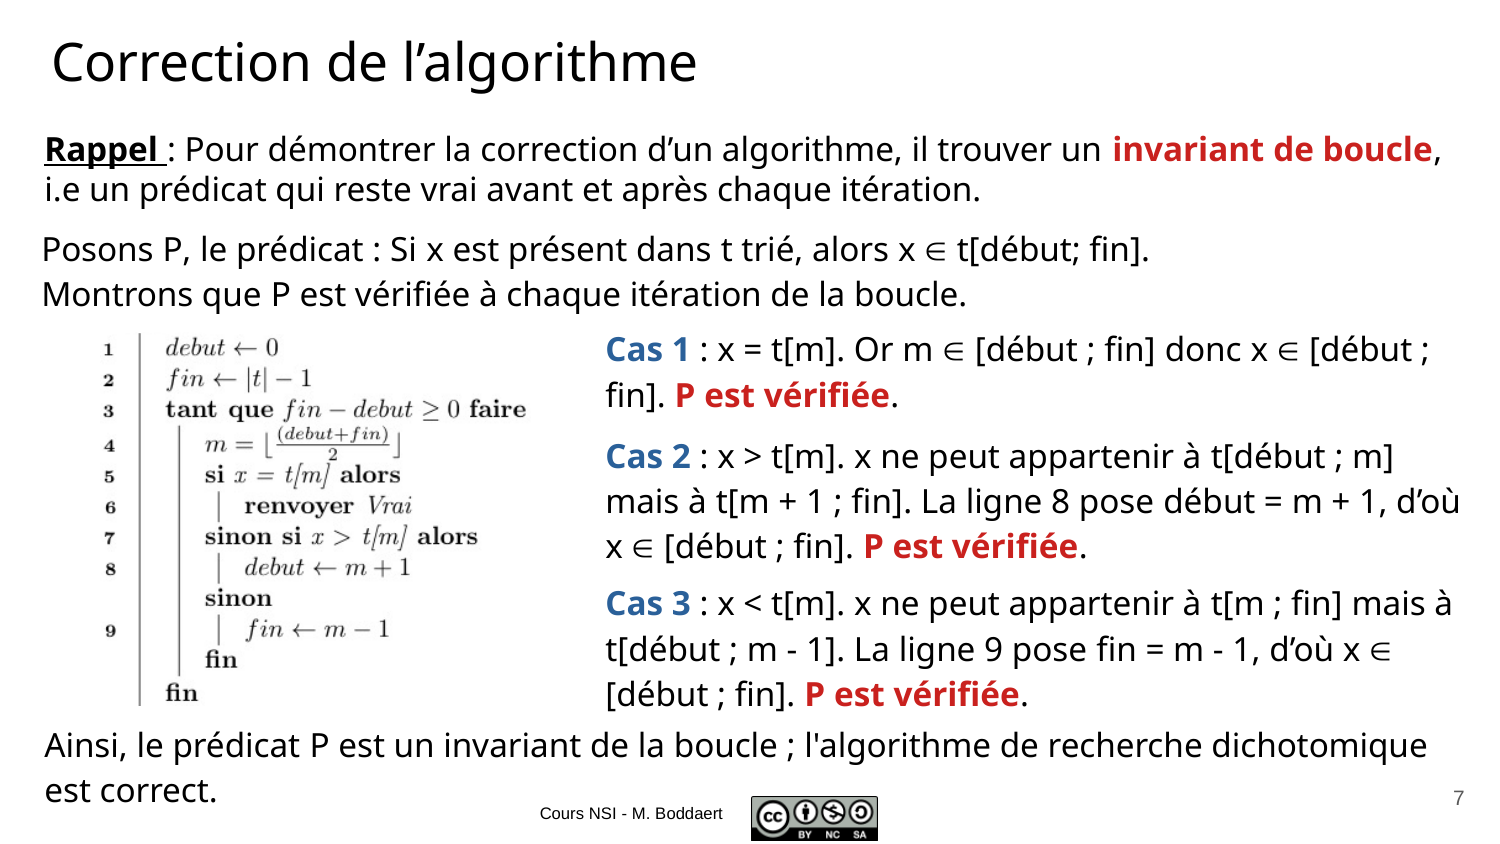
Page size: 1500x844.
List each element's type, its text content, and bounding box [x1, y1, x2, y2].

text_box Cas 1 : x = t[m]. Or m ∈ [début ; fin] donc x ∈ [début ; fin]. P est vérifiée. [590, 318, 1500, 422]
text_box Cas 3 : x < t[m]. x ne peut appartenir à t[m ; fin] mais à t[début ; m - 1]. La ligne 9 pose fin = m - 1, d’où x ∈ [début ; fin]. P est vérifiée. [590, 572, 1477, 720]
text_box Cas 2 : x > t[m]. x ne peut appartenir à t[début ; m] mais à t[m + 1 ; fin]. La ligne 8 pose début = m + 1, d’où x ∈ [début ; fin]. P est vérifiée. [590, 425, 1477, 572]
picture [100, 332, 532, 706]
slide_number <numéro> [1389, 764, 1480, 830]
text_box Ainsi, le prédicat P est un invariant de la boucle ; l'algorithme de recherche dichotomique est correct. [29, 714, 1477, 821]
title Correction de l’algorithme [51, 13, 1449, 108]
picture [751, 821, 878, 841]
text_box Rappel : Pour démontrer la correction d’un algorithme, il trouver un invariant de boucle, i.e un prédicat qui reste vrai avant et après chaque itération. [29, 120, 1477, 218]
text_box Posons P, le prédicat : Si x est présent dans t trié, alors x ∈ t[début; fin]. Montrons que P est vérifiée à chaque itération de la boucle. [26, 218, 1477, 321]
